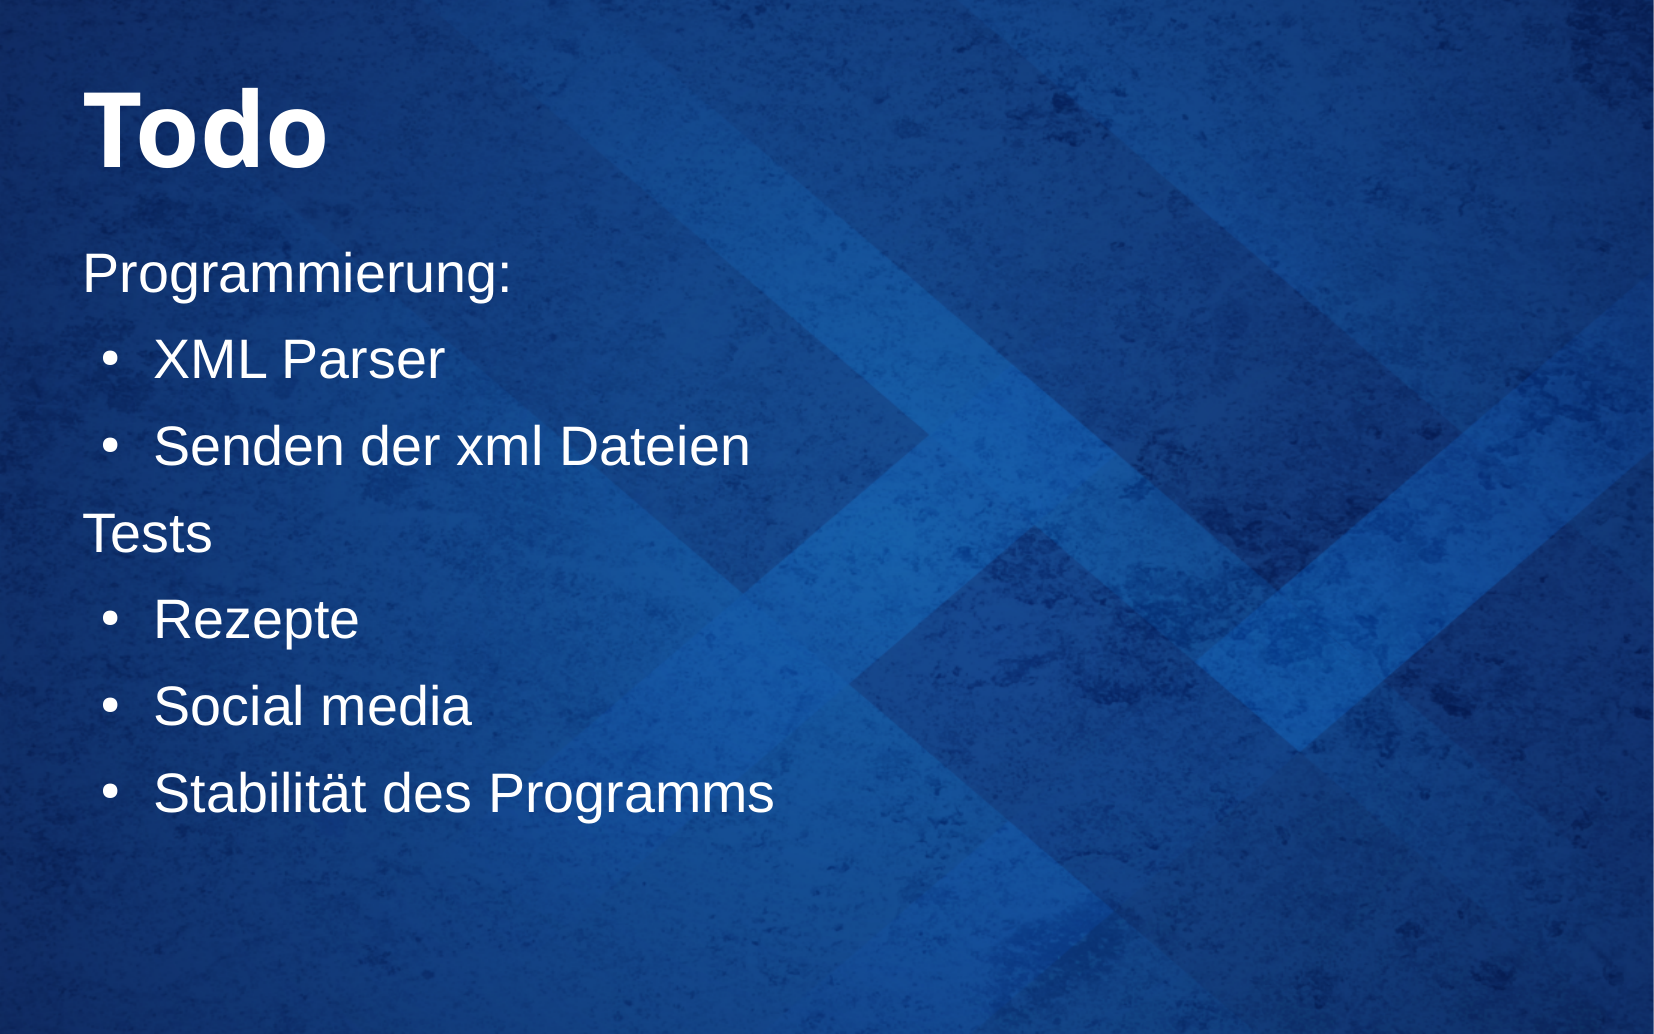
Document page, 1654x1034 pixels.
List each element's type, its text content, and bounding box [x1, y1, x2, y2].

title Todo [82, 41, 1571, 214]
list Programmierung: XML Parser Senden der xml Dateien Tests Rezepte Social media Stabilität des Programms [82, 241, 1538, 842]
picture [0, 0, 1654, 1034]
